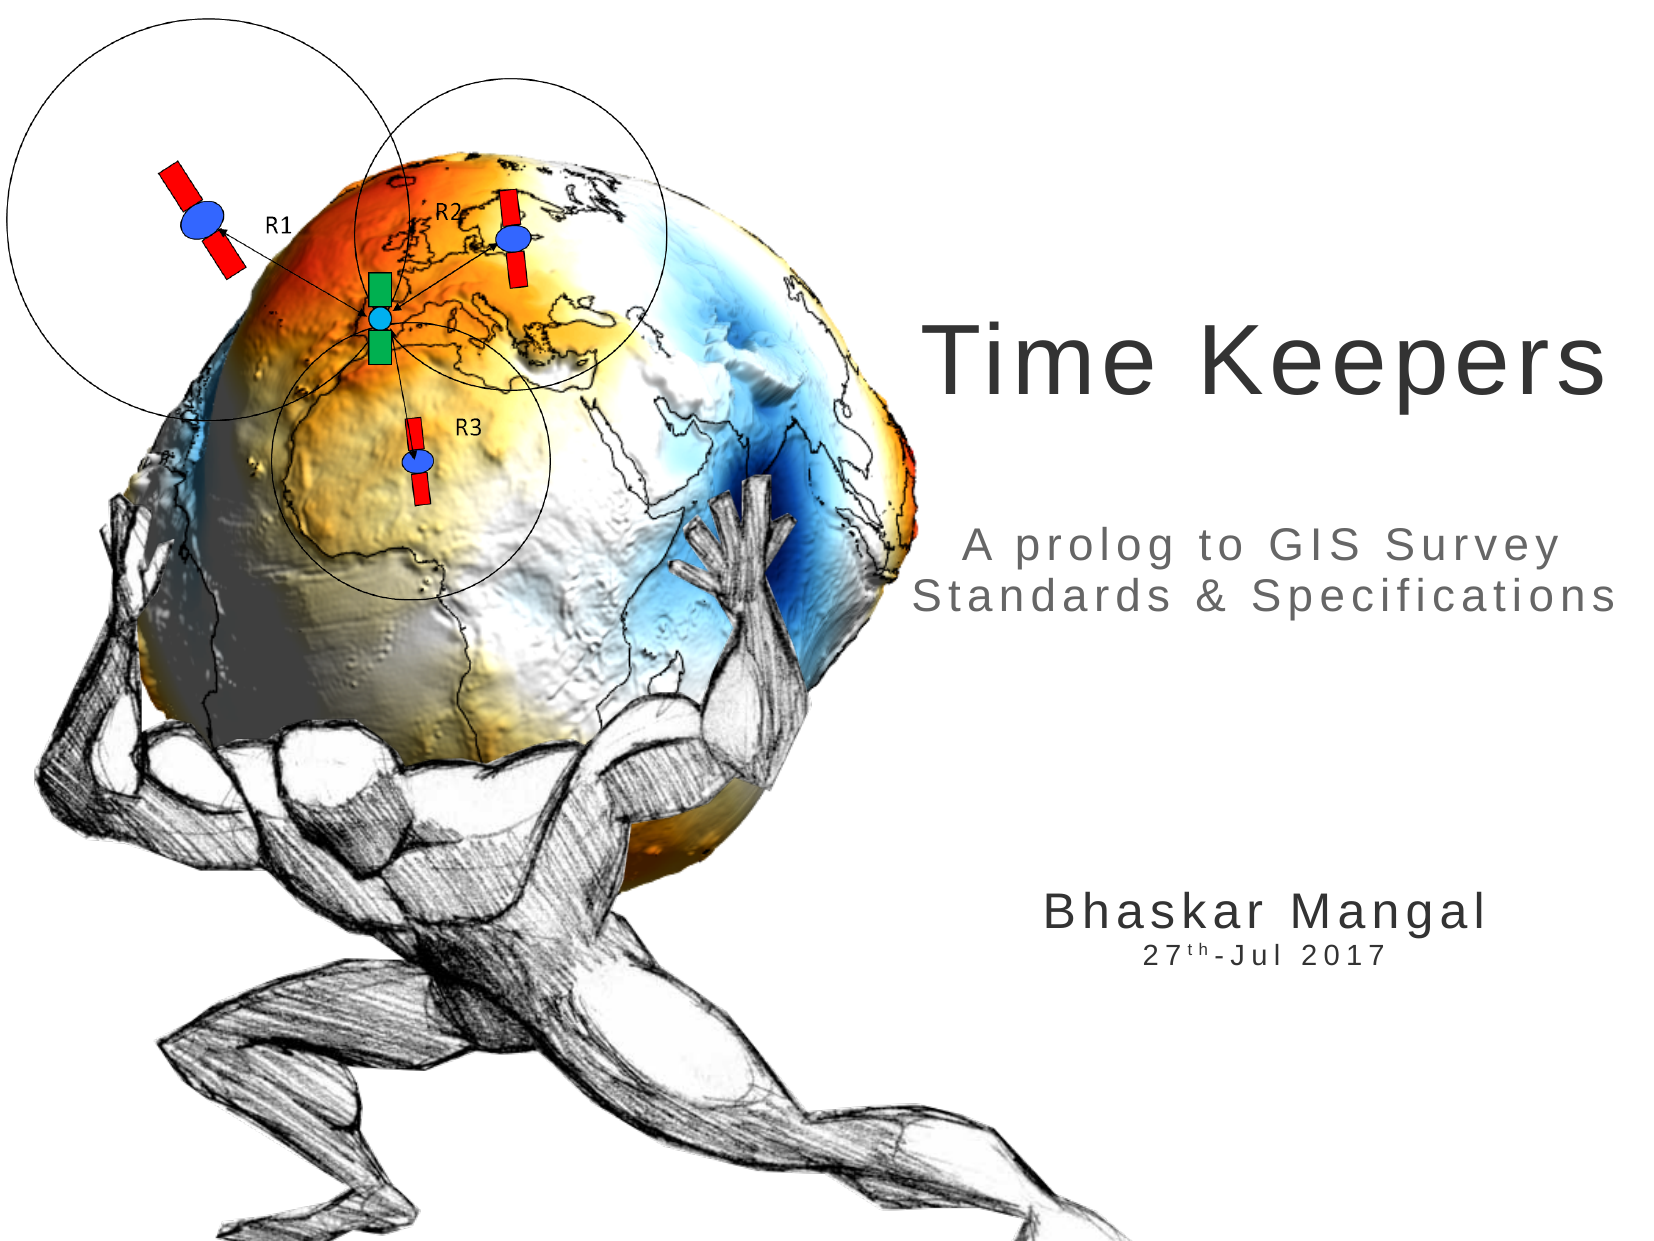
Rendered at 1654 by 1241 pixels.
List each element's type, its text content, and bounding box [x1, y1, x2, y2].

text_box Bhaskar Mangal 27th-Jul 2017 [1152, 862, 1495, 993]
text_box Time Keepers A prolog to GIS Survey Standards & Specifications [909, 23, 1619, 827]
picture [5, 17, 1152, 1241]
